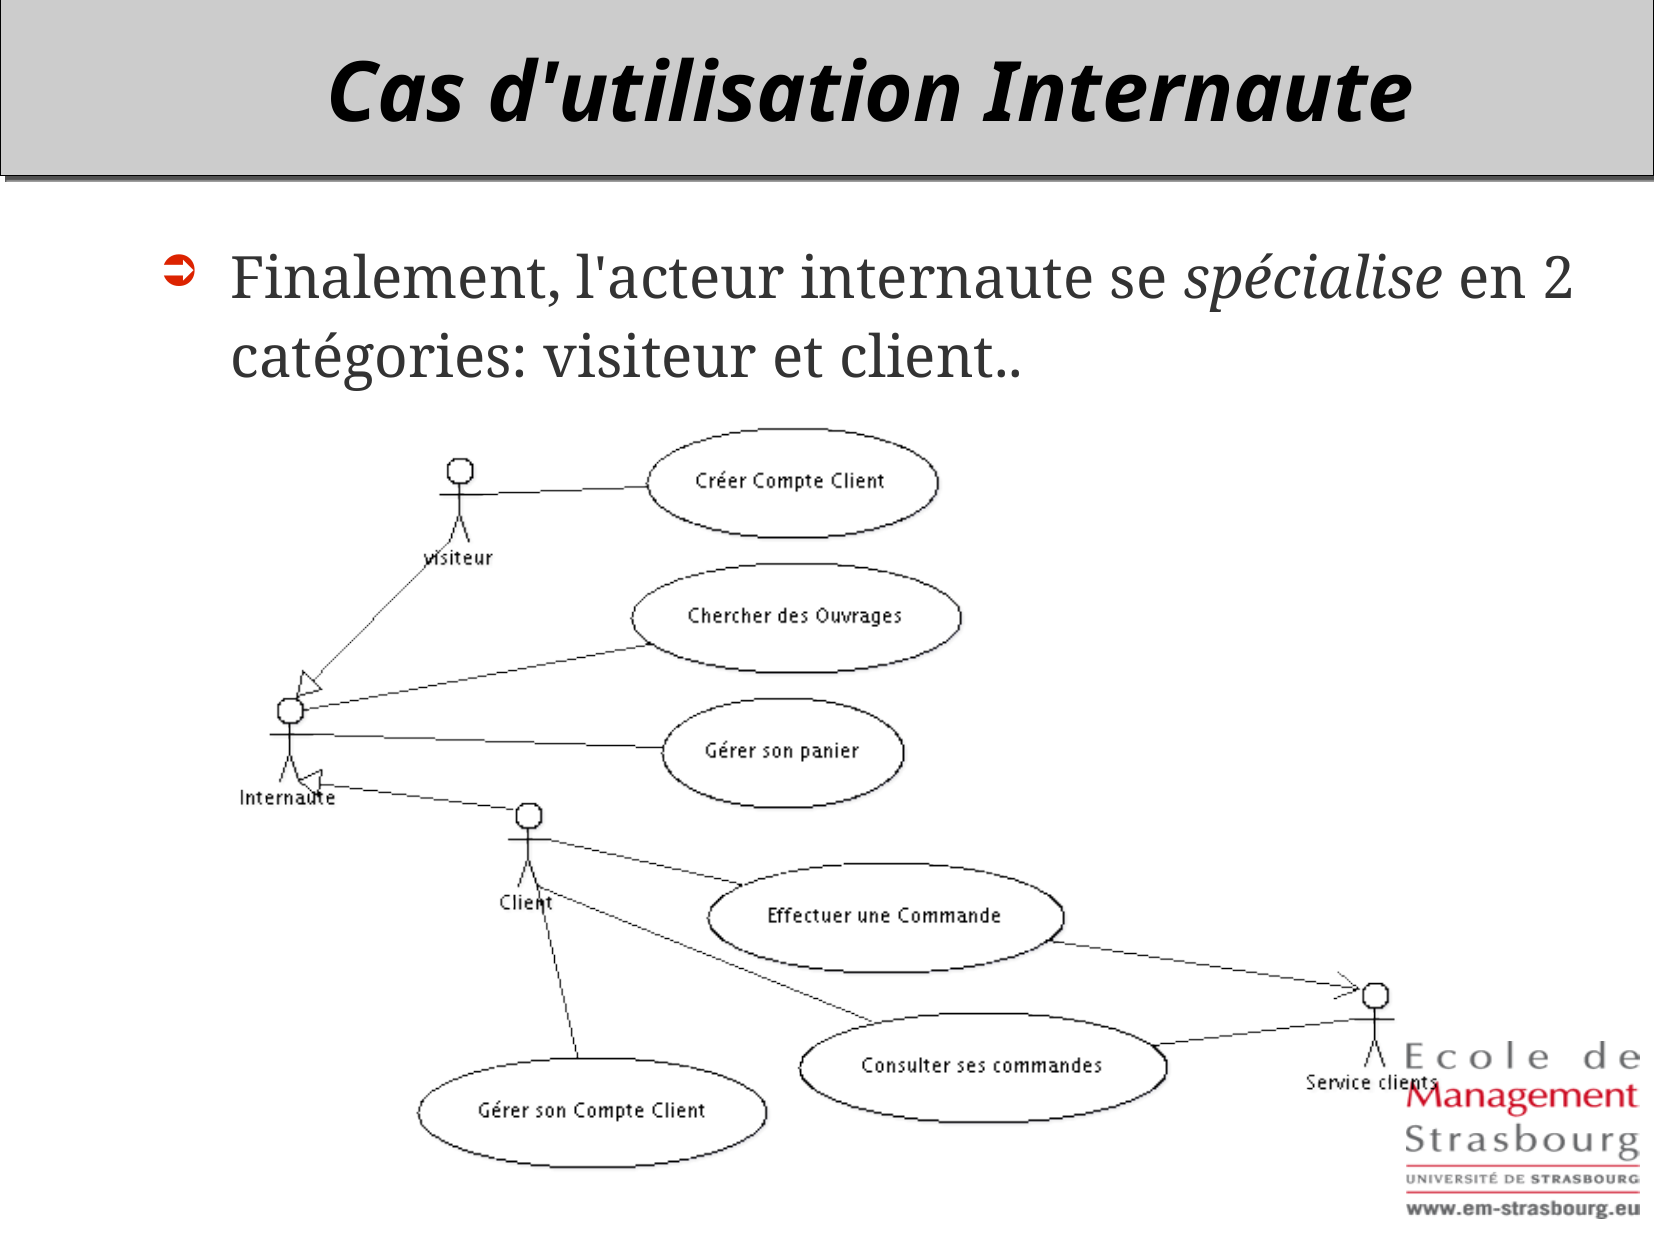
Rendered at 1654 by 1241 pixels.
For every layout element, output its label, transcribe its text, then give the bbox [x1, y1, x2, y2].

title Cas d'utilisation Internaute [164, 0, 1577, 178]
picture [226, 419, 1640, 1219]
list Finalement, l'acteur internaute se spécialise en 2 catégories: visiteur et client.. [147, 236, 1613, 377]
